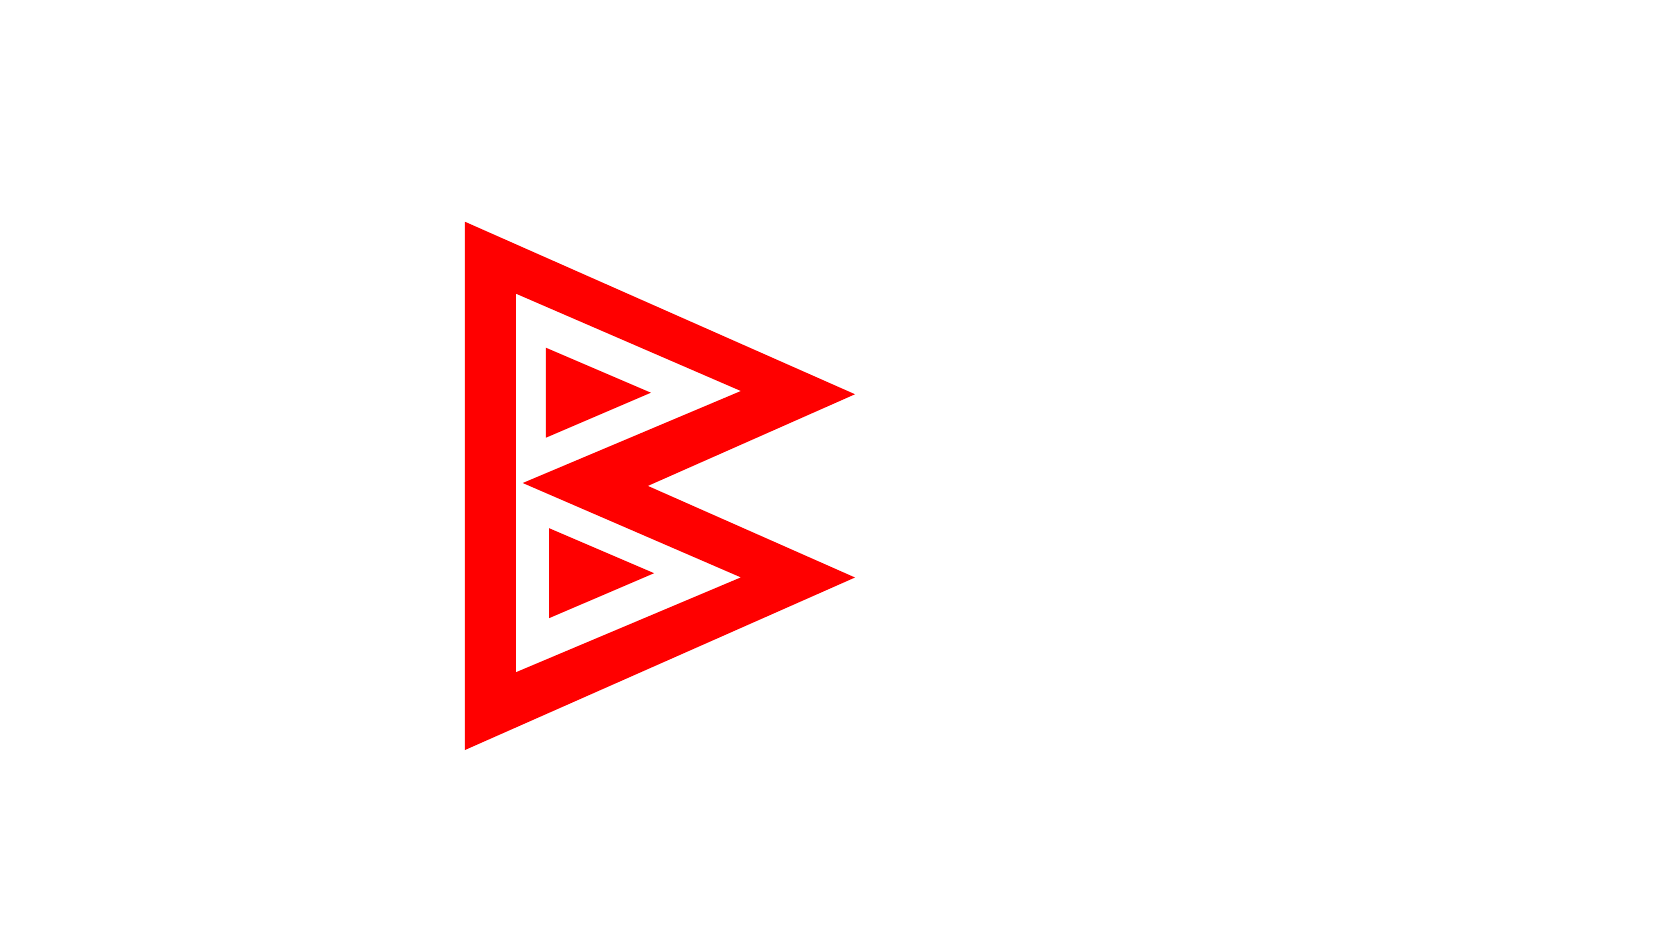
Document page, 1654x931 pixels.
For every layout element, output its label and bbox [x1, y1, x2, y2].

text_box [464, 221, 856, 751]
